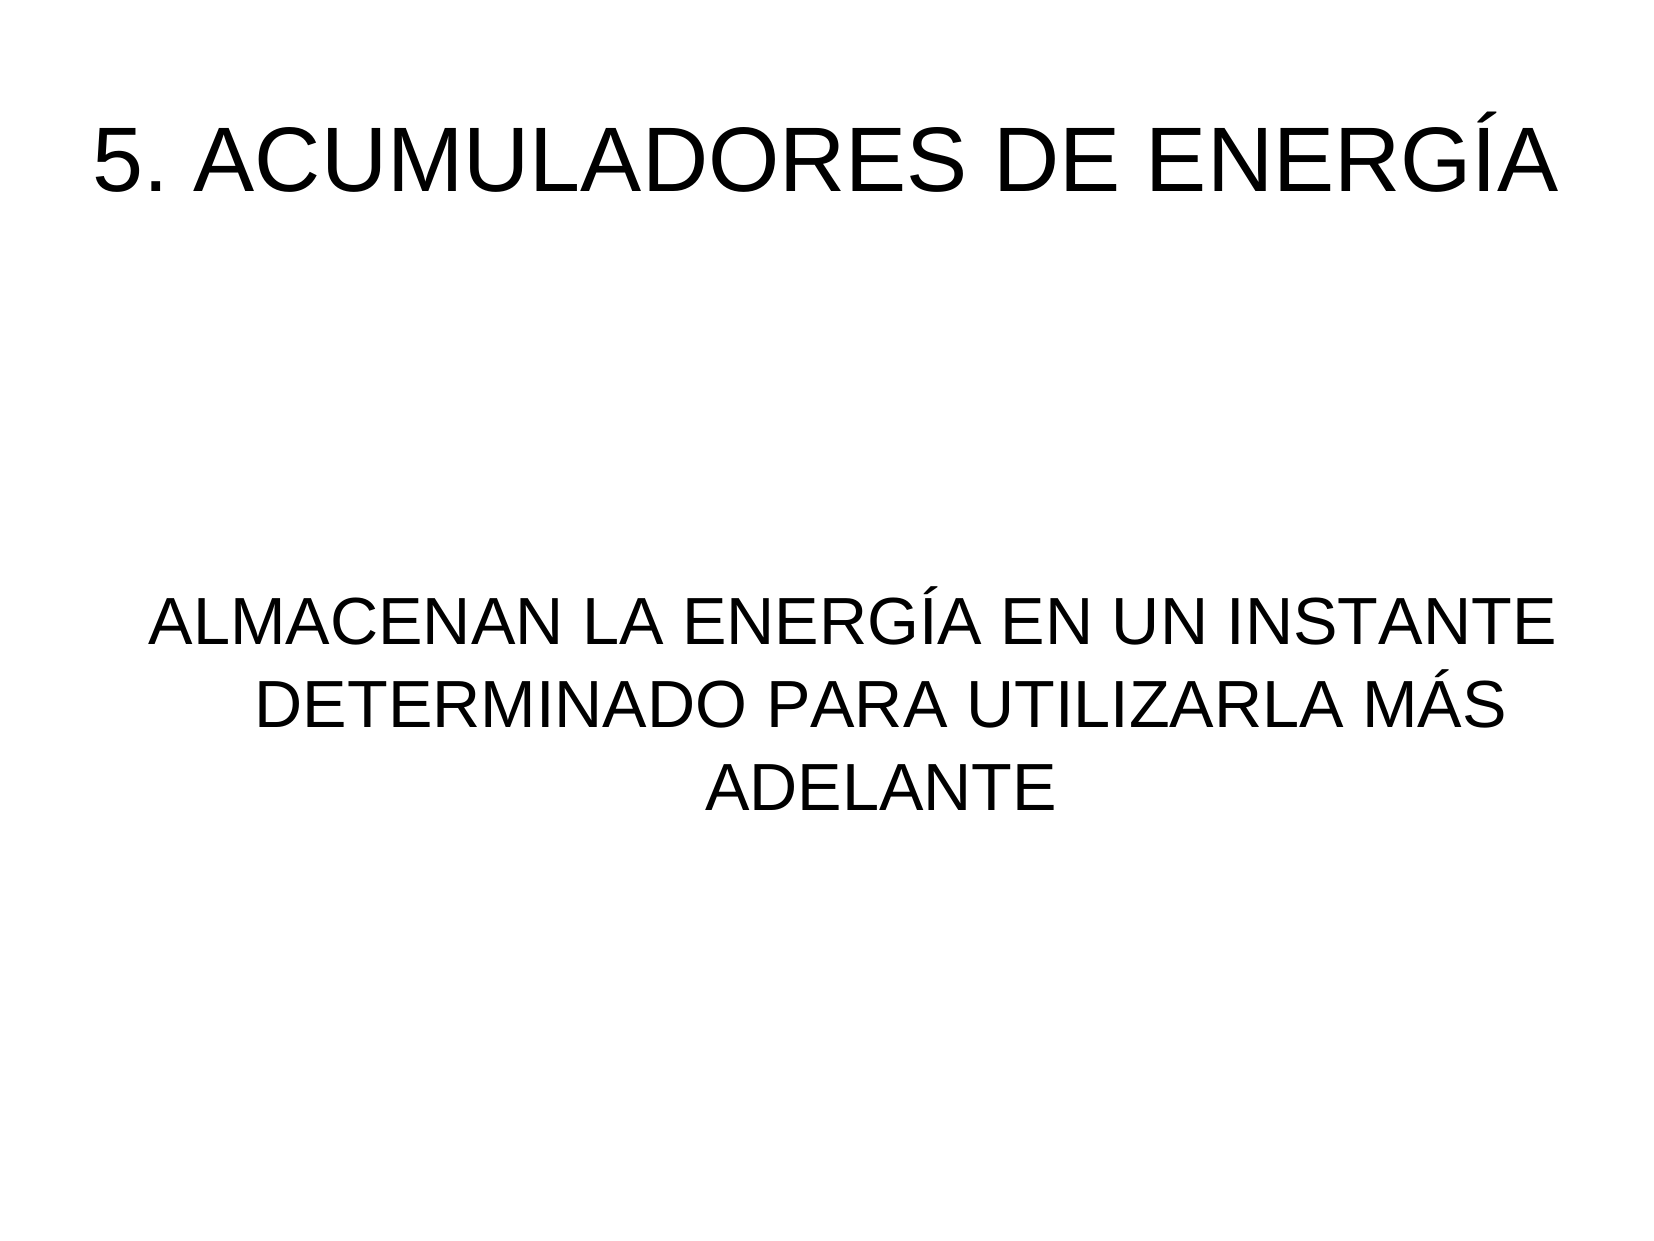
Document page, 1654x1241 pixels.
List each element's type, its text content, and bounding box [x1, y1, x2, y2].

subtitle ALMACENAN LA ENERGÍA EN UN INSTANTE DETERMINADO PARA UTILIZARLA MÁS ADELANTE [82, 290, 1625, 1109]
title 5. ACUMULADORES DE ENERGÍA [82, 38, 1571, 268]
